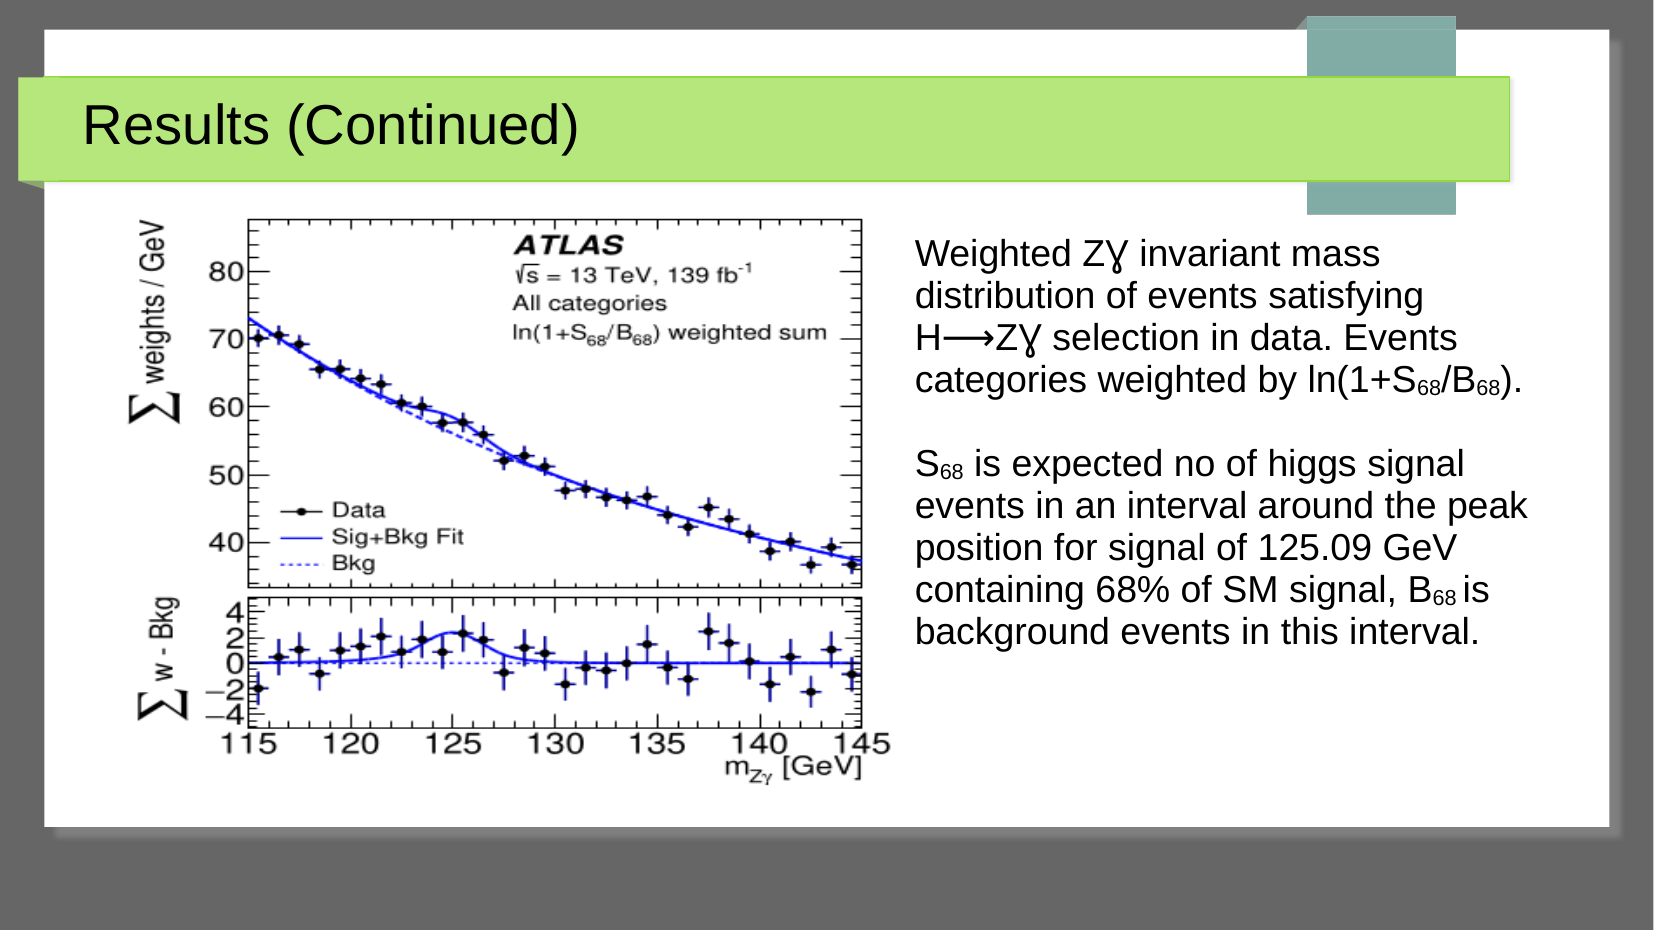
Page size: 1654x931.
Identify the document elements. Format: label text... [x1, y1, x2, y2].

text_box Weighted ZƔ invariant mass distribution of events satisfying H⟶ZƔ selection in data. Events categories weighted by ln(1+S68/B68). S68 is expected no of higgs signal events in an interval around the peak position for signal of 125.09 GeV containing 68% of SM signal, B68 is background events in this interval. [900, 225, 1576, 751]
picture [112, 198, 901, 788]
title Results (Continued) [82, 73, 1501, 178]
